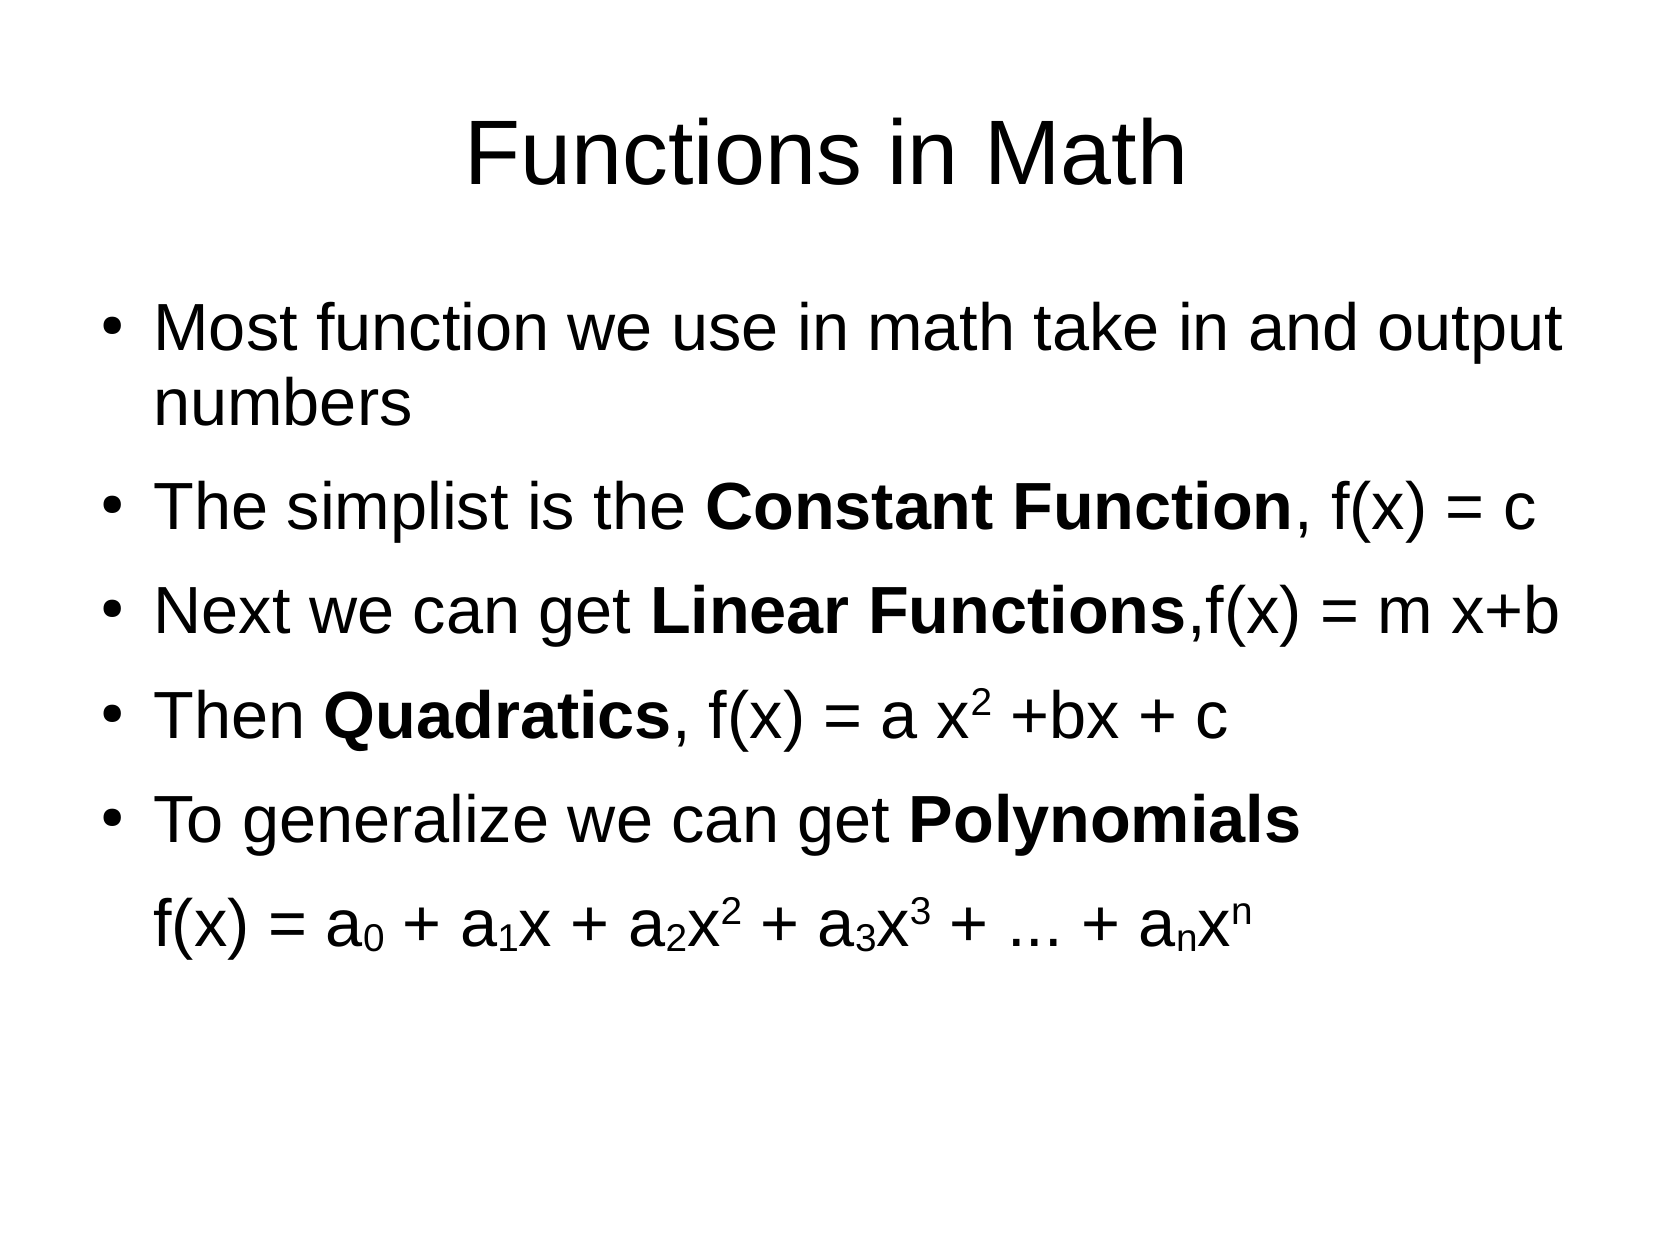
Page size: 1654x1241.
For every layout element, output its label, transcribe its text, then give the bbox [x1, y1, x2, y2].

title Functions in Math [82, 49, 1571, 257]
list Most function we use in math take in and output numbers The simplist is the Constant Function, f(x) = c Next we can get Linear Functions,f(x) = m x+b Then Quadratics, f(x) = a x2 +bx + c To generalize we can get Polynomials f(x) = a0 + a1x + a2x2 + a3x3 + ... + anxn [82, 290, 1571, 1109]
